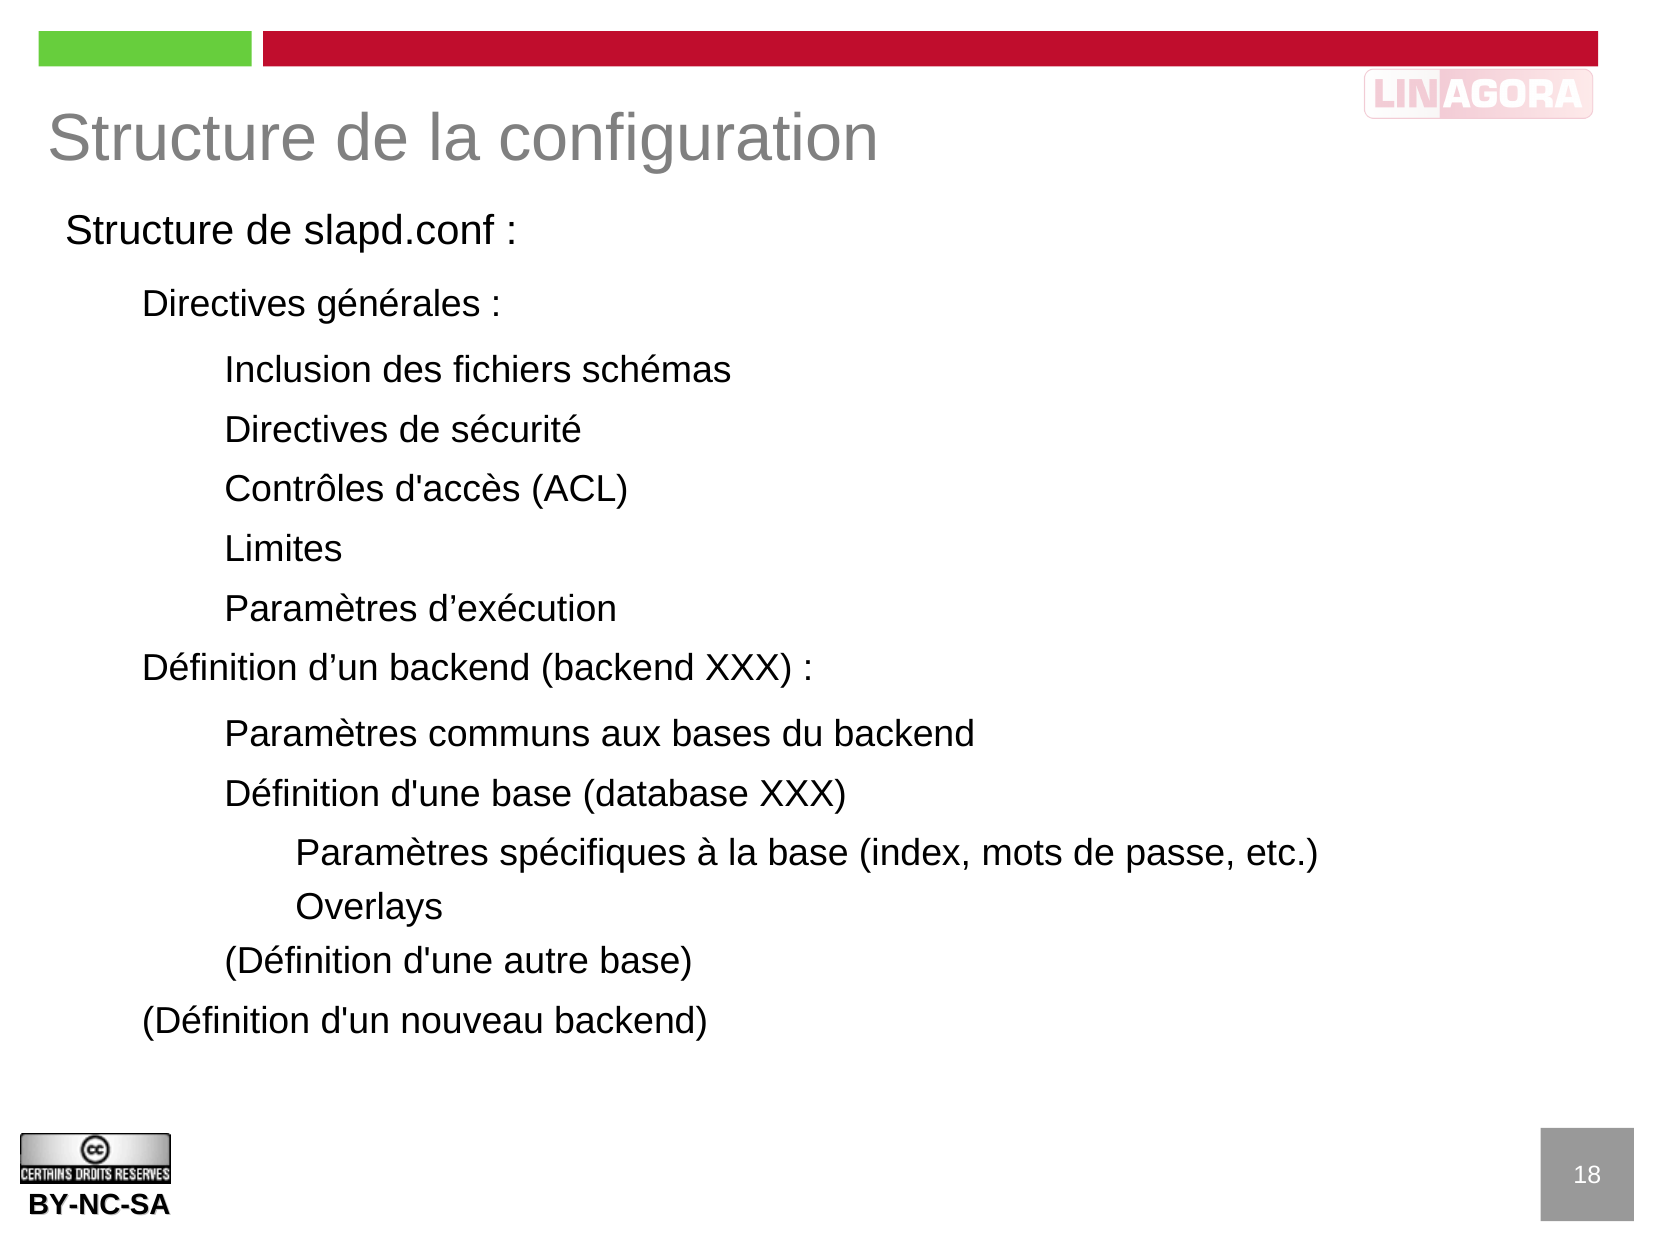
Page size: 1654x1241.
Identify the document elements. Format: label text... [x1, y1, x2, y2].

list Structure de slapd.conf : Directives générales : Inclusion des fichiers schémas Directives de sécurité Contrôles d'accès (ACL) Limites Paramètres d’exécution Définition d’un backend (backend XXX) : Paramètres communs aux bases du backend Définition d'une base (database XXX) Paramètres spécifiques à la base (index, mots de passe, etc.) Overlays (Définition d'une autre base) (Définition d'un nouveau backend) [47, 206, 1625, 1093]
picture [20, 1133, 171, 1184]
title Structure de la configuration [47, 97, 1447, 178]
